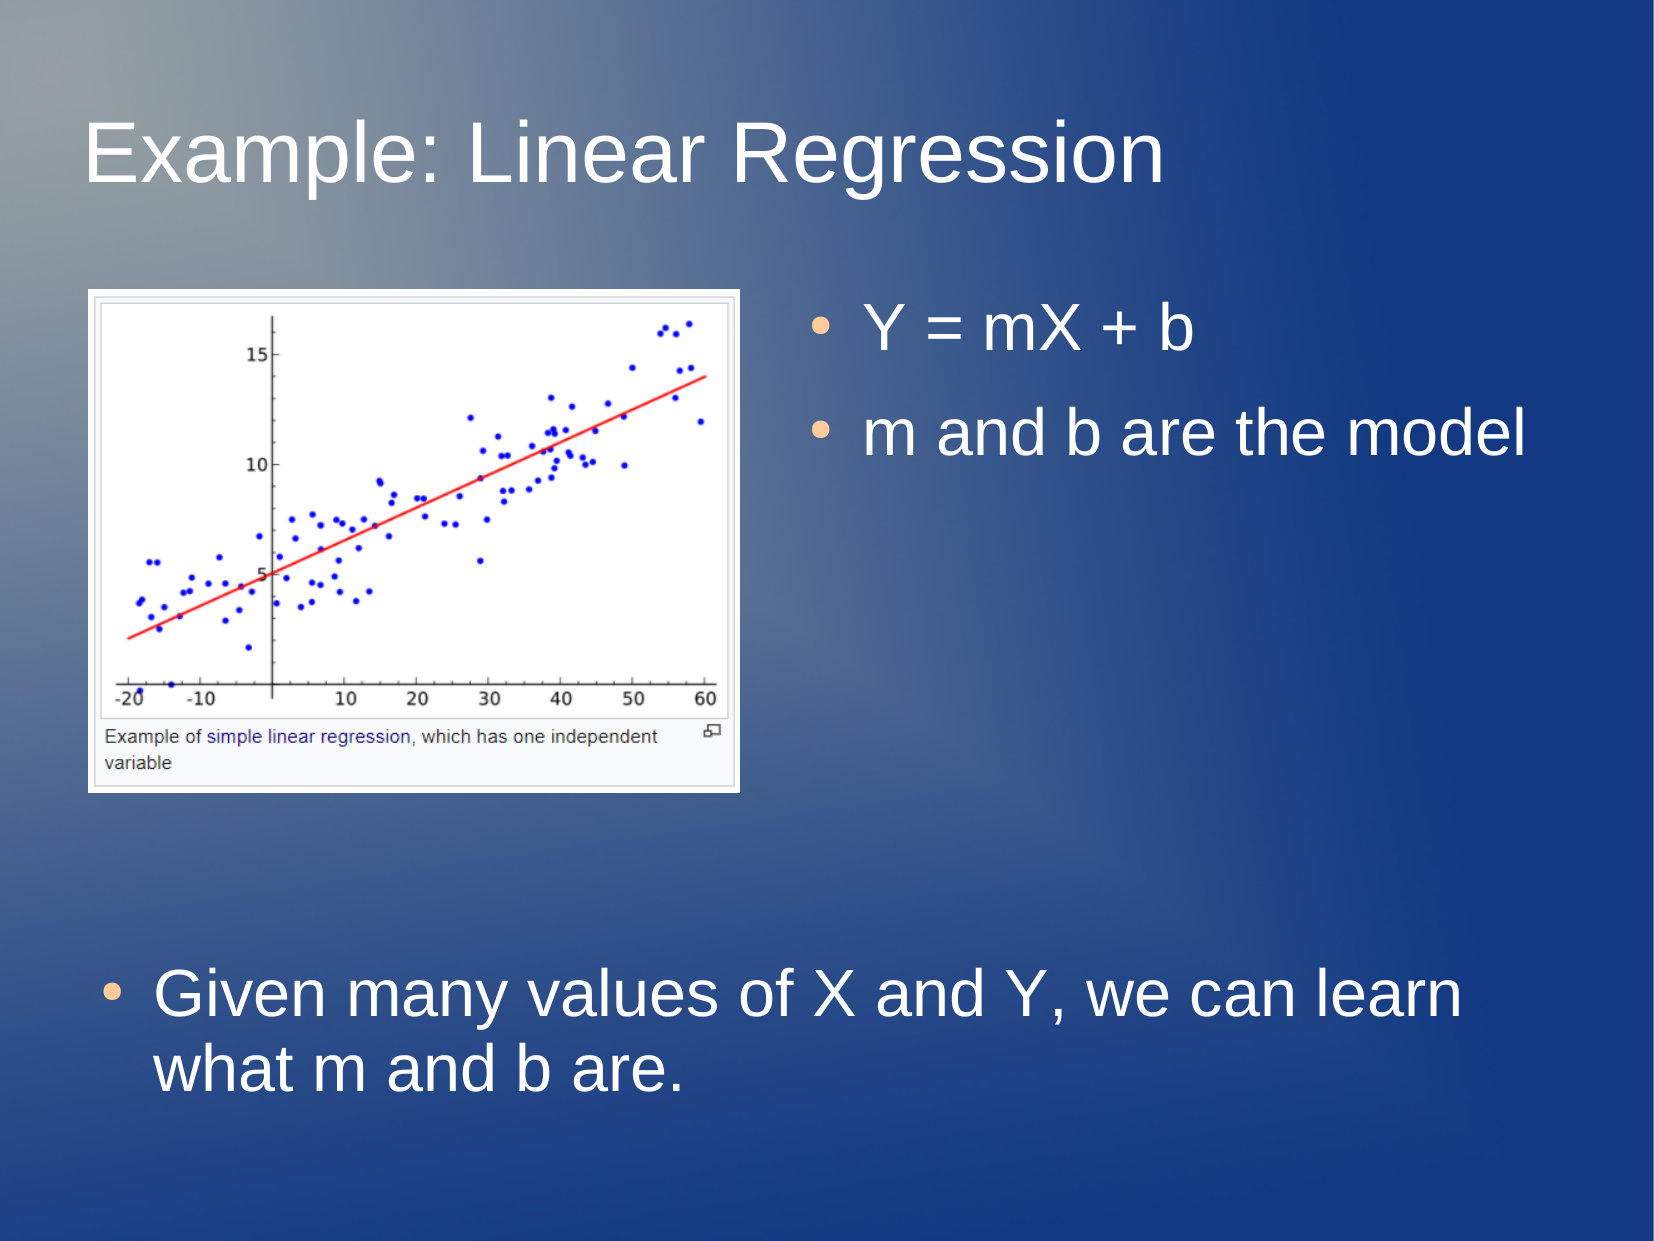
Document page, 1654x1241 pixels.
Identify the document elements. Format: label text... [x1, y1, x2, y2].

list Given many values of X and Y, we can learn what m and b are. [82, 956, 1571, 1170]
title Example: Linear Regression [82, 49, 1571, 257]
picture [0, 0, 1654, 1241]
list Y = mX + b m and b are the model [791, 290, 1571, 681]
